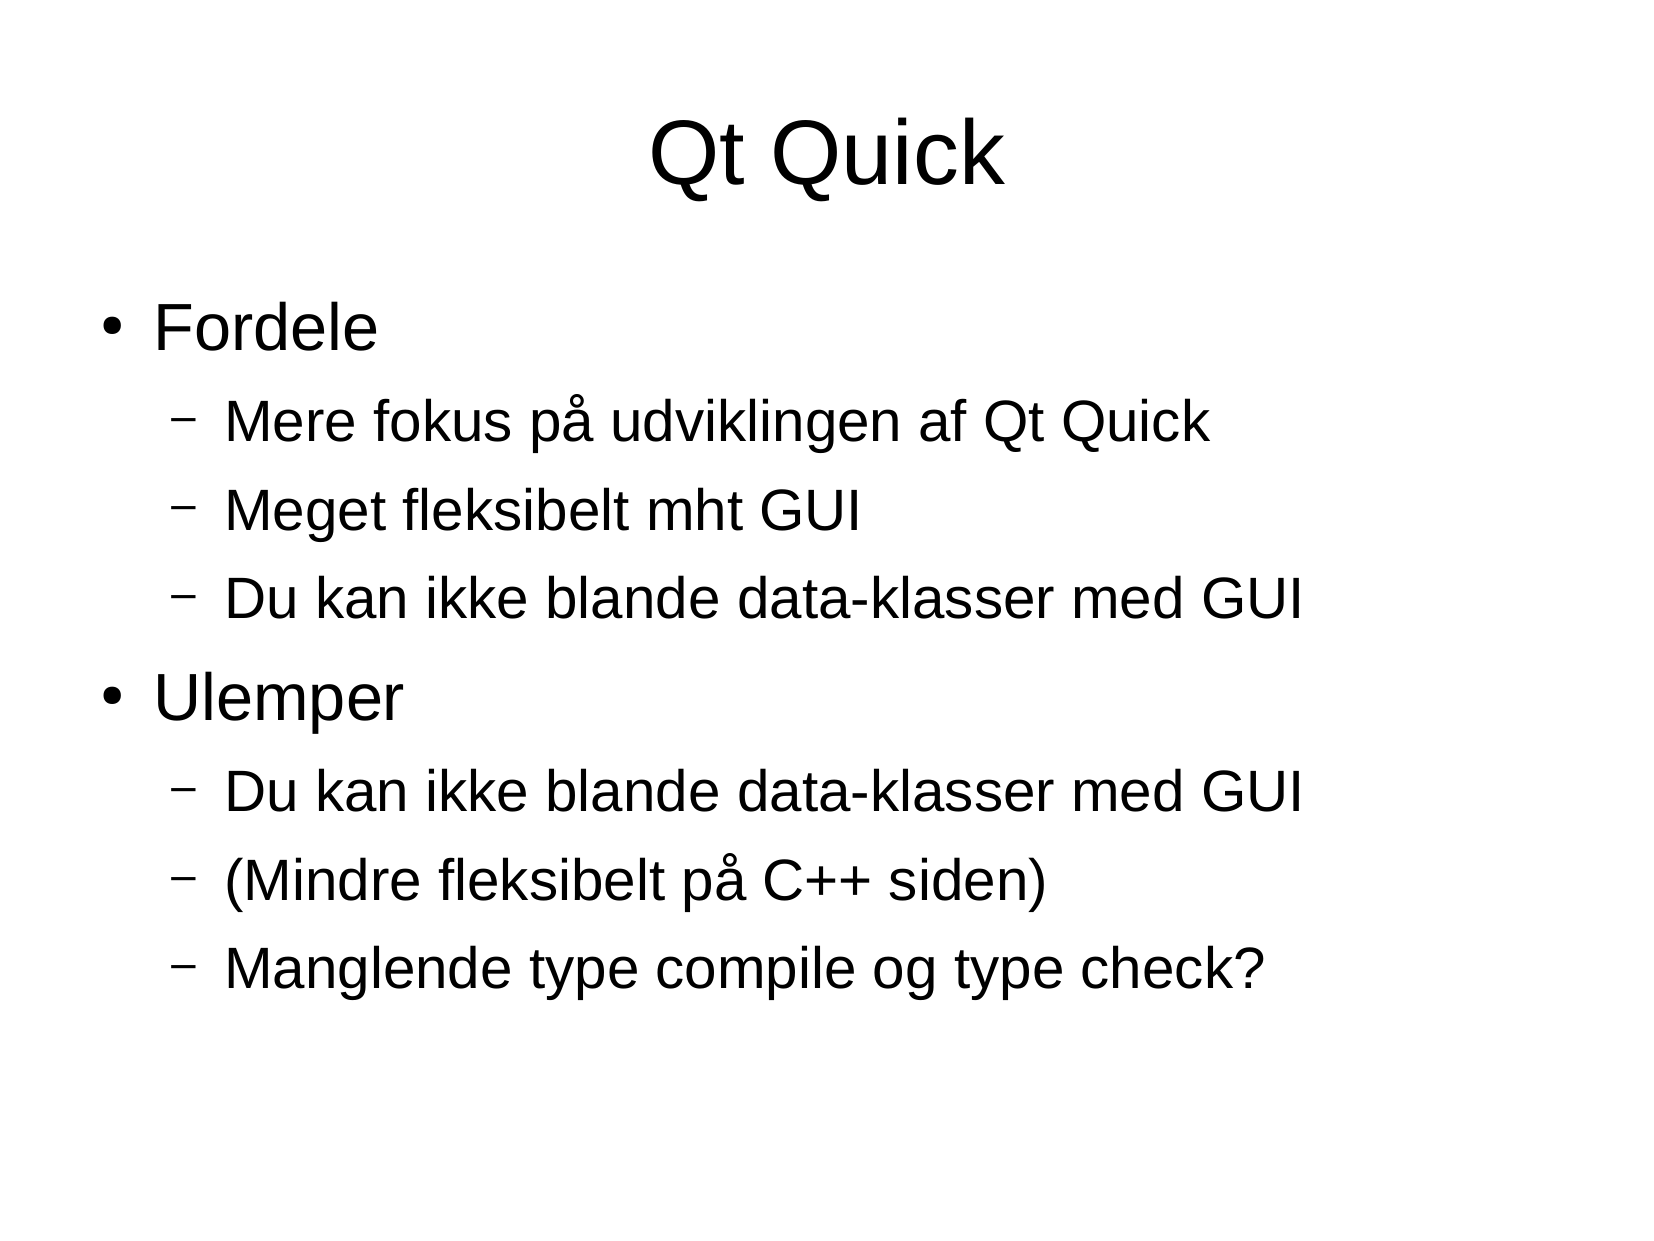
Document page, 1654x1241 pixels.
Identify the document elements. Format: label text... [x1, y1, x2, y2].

list Fordele Mere fokus på udviklingen af Qt Quick Meget fleksibelt mht GUI Du kan ikke blande data-klasser med GUI Ulemper Du kan ikke blande data-klasser med GUI (Mindre fleksibelt på C++ siden) Manglende type compile og type check? [82, 290, 1571, 1010]
title Qt Quick [82, 49, 1571, 257]
